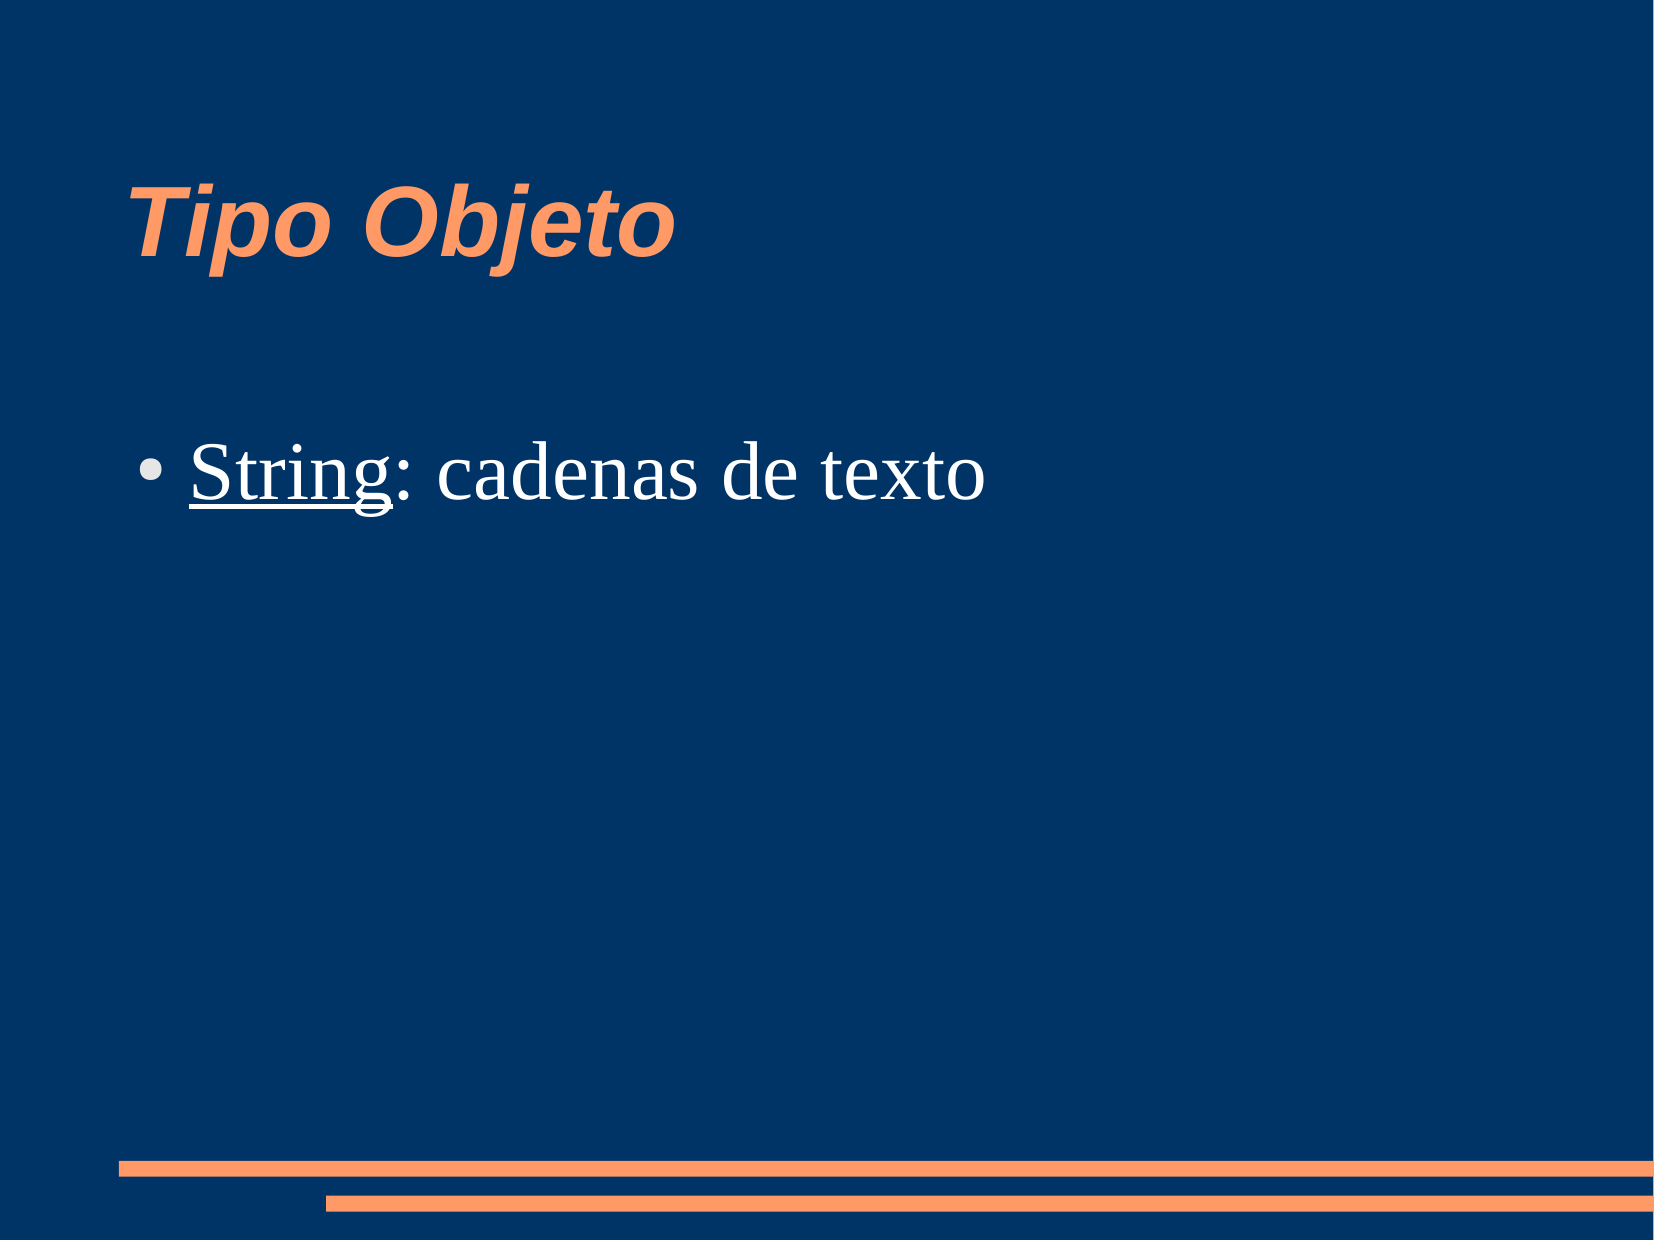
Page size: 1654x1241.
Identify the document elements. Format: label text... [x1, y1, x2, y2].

list String: cadenas de texto [118, 425, 1558, 1236]
title Tipo Objeto [123, 118, 1536, 326]
